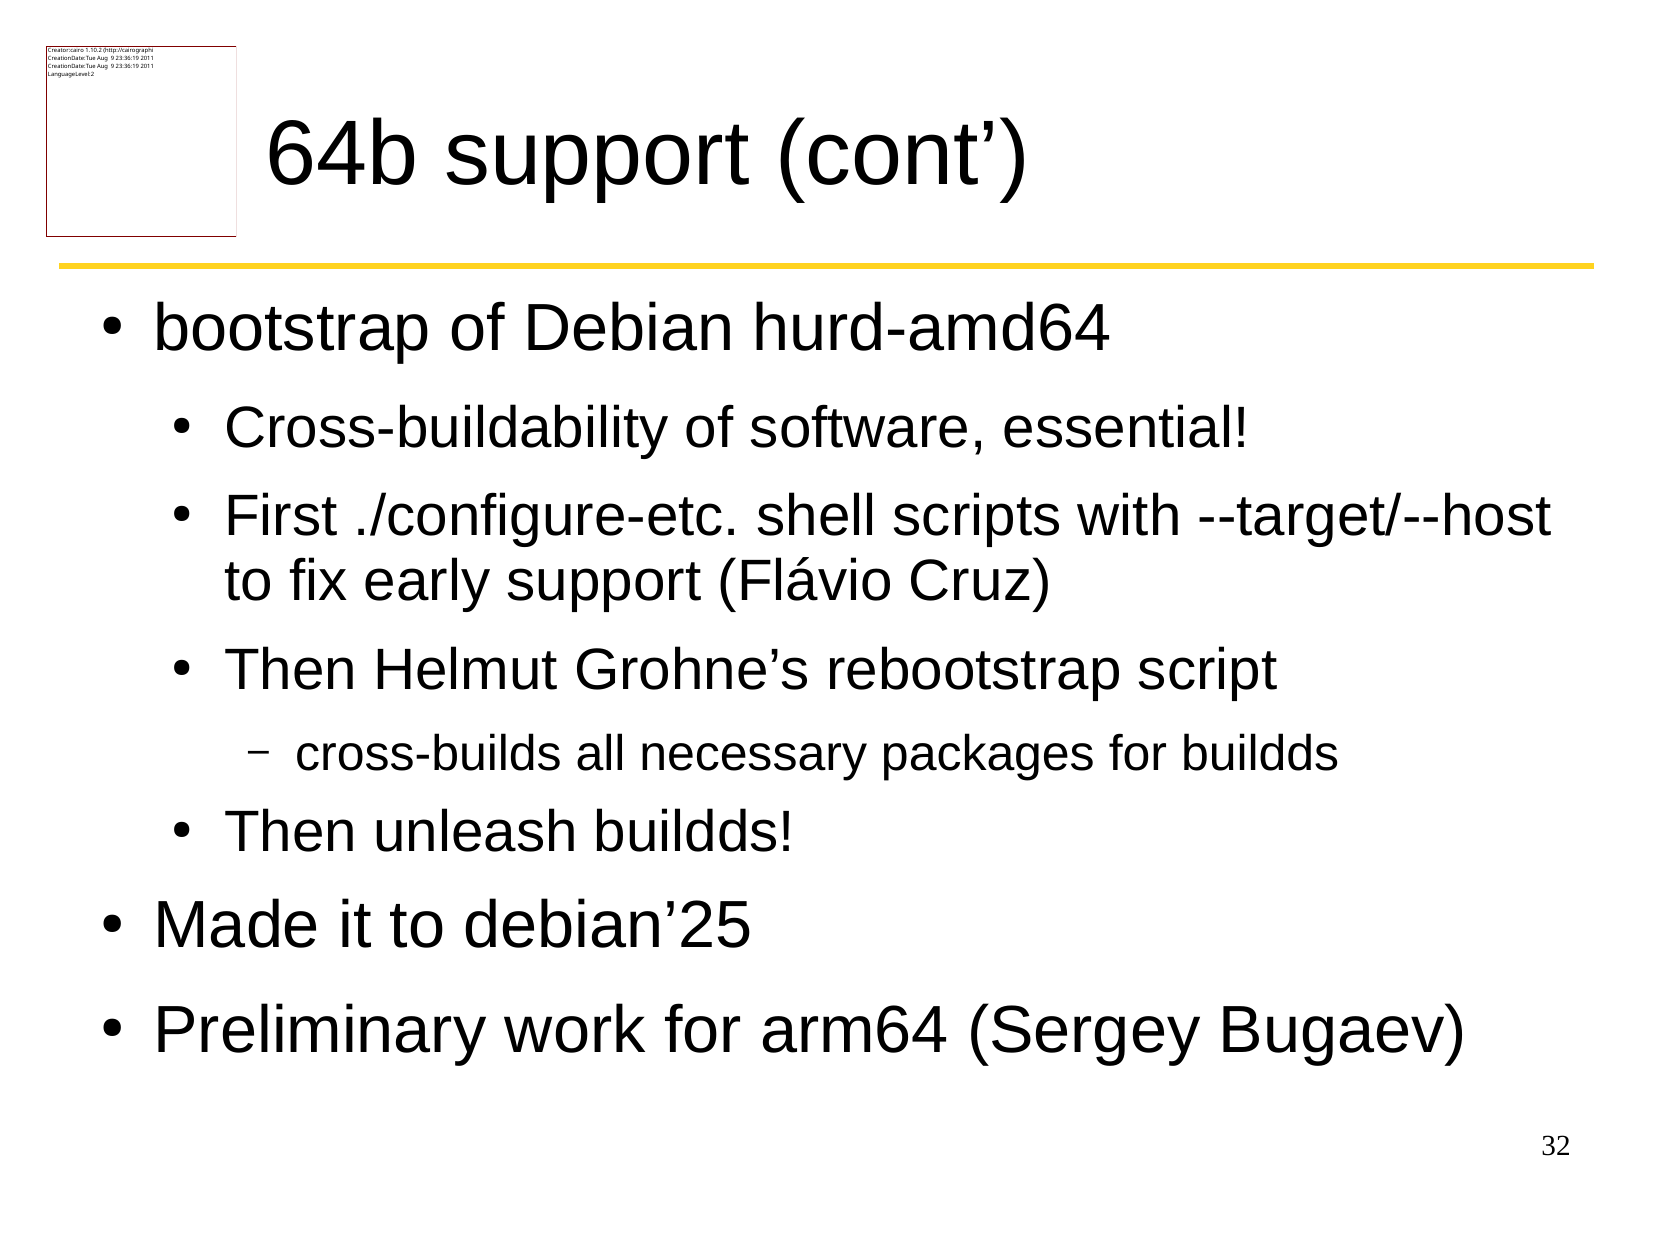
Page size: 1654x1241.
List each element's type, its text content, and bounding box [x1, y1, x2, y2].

list bootstrap of Debian hurd-amd64 Cross-buildability of software, essential! First ./configure-etc. shell scripts with --target/--host to fix early support (Flávio Cruz) Then Helmut Grohne’s rebootstrap script cross-builds all necessary packages for buildds Then unleash buildds! Made it to debian’25 Preliminary work for arm64 (Sergey Bugaev) [82, 290, 1571, 1152]
title 64b support (cont’) [265, 49, 1571, 257]
